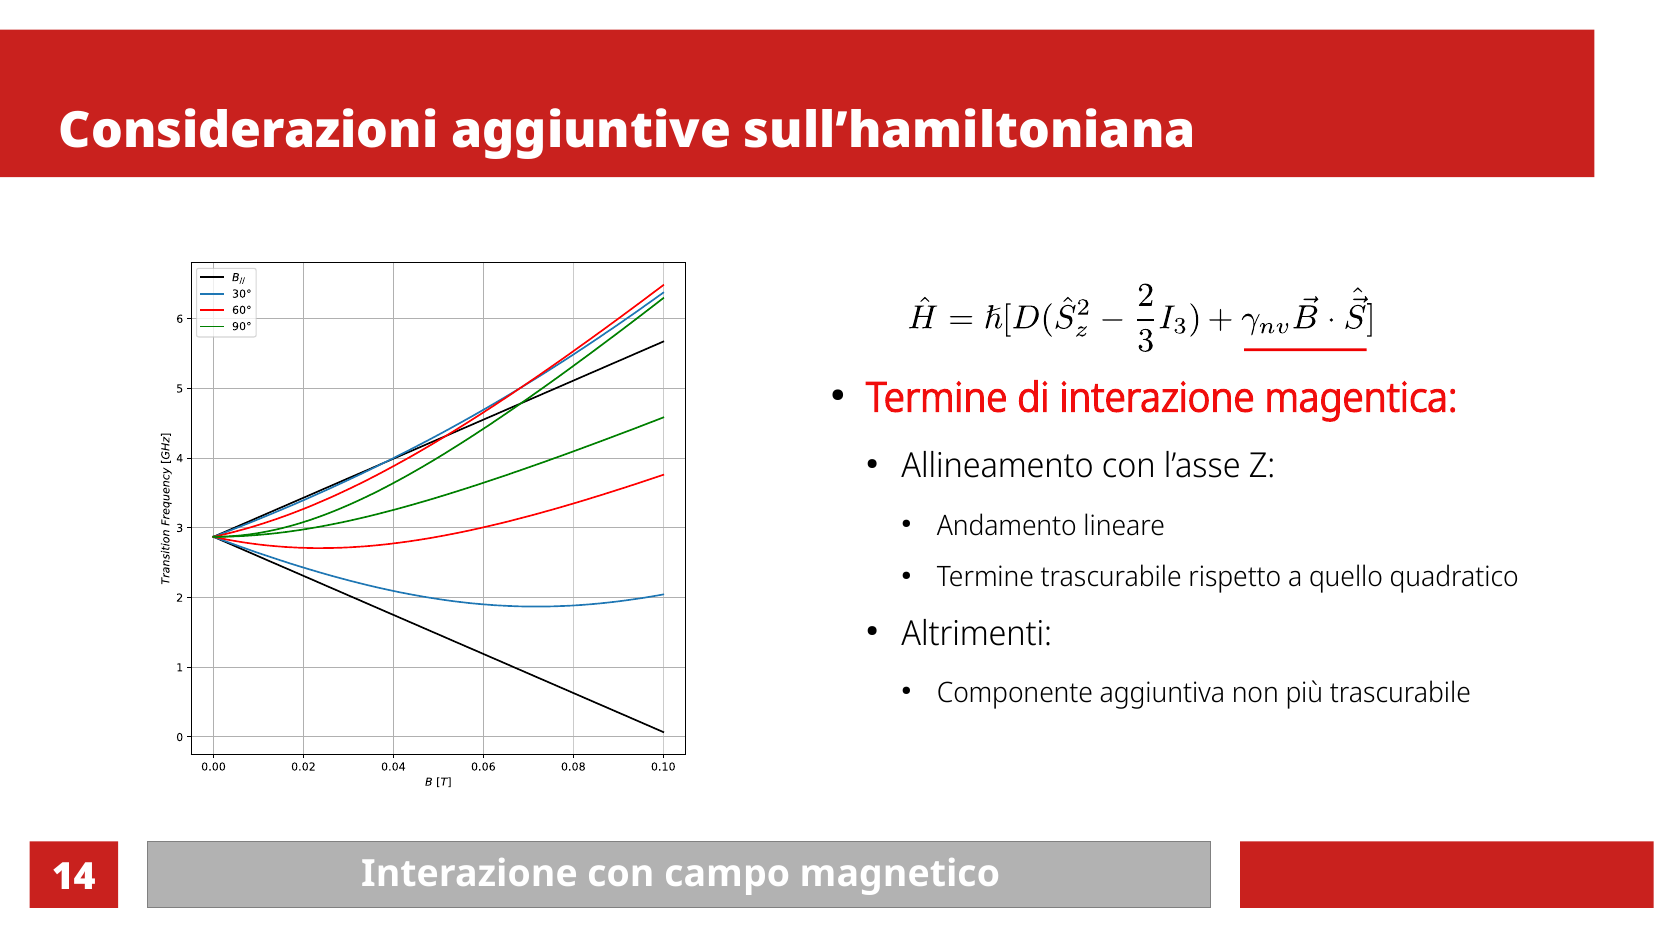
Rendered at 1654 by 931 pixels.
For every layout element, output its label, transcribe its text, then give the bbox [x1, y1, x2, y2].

title Considerazioni aggiuntive sull’hamiltoniana [59, 44, 1595, 163]
text_box Interazione con campo magnetico [155, 838, 1206, 905]
picture [850, 259, 1426, 376]
picture [110, 185, 751, 826]
list Termine di interazione magentica: Allineamento con l’asse Z: Andamento lineare Termine trascurabile rispetto a quello quadratico Altrimenti: Componente aggiuntiva non più trascurabile [830, 221, 1566, 798]
